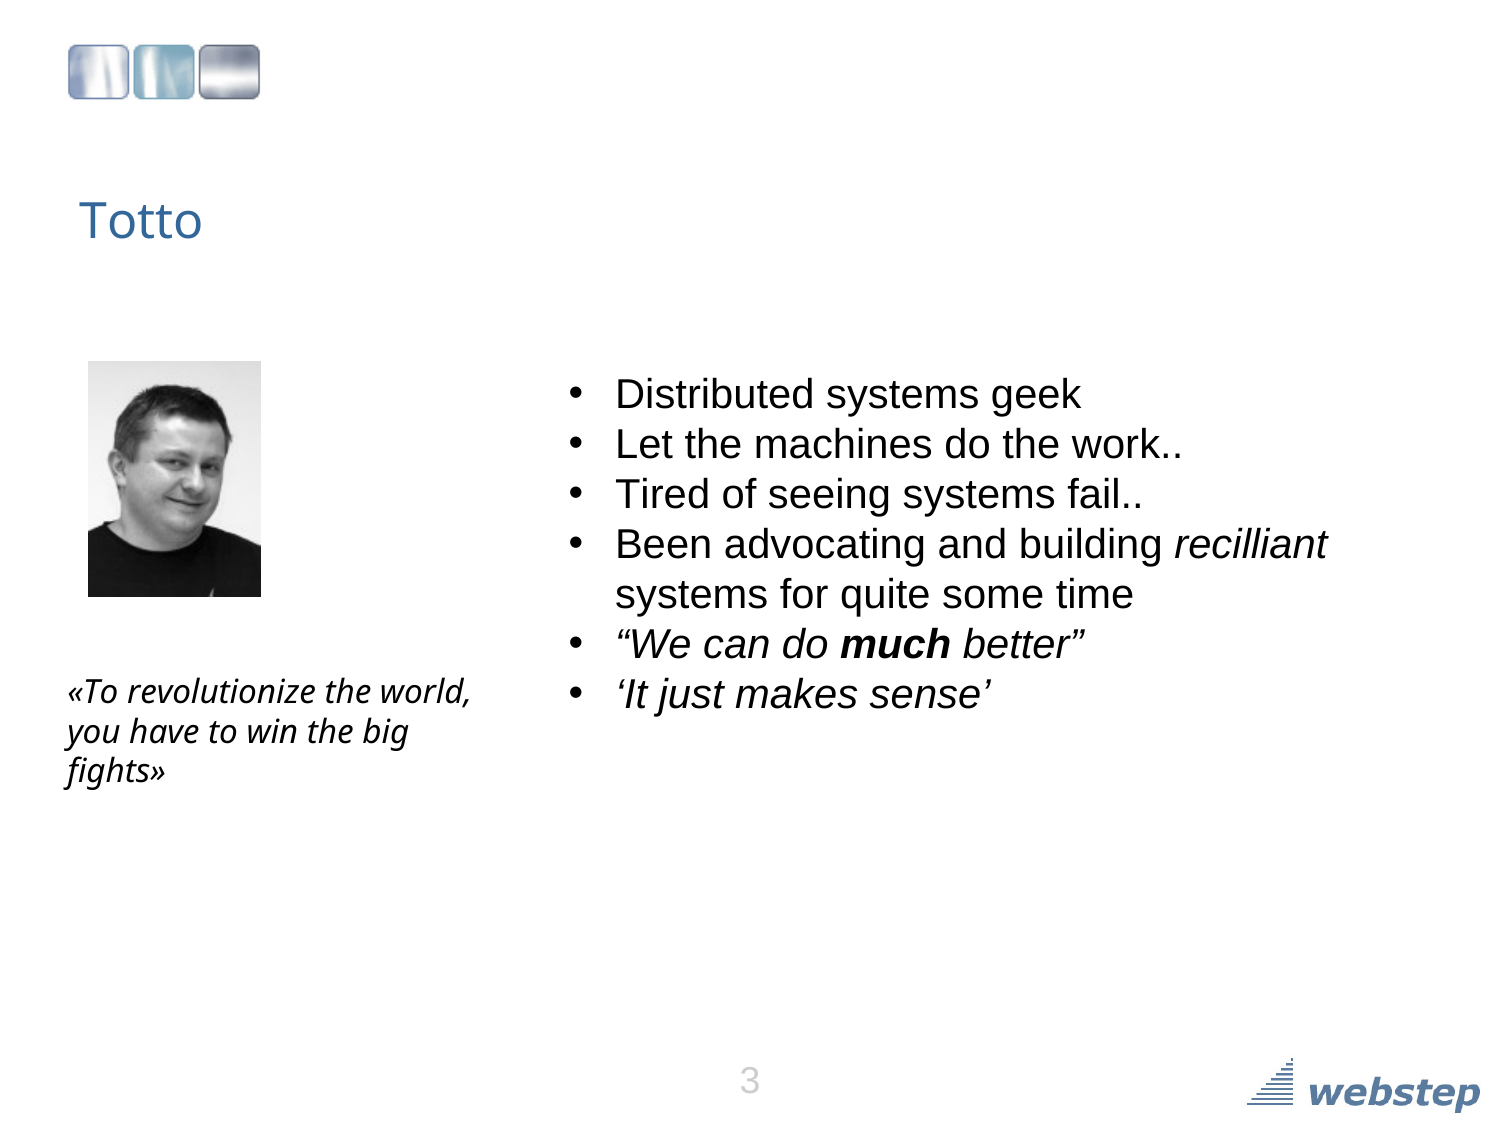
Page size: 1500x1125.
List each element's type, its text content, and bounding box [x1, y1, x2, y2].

text_box Totto [64, 0, 1415, 438]
text_box Distributed systems geek Let the machines do the work.. Tired of seeing systems fail.. Been advocating and building recilliant systems for quite some time “We can do much better” ‘It just makes sense’ [553, 359, 1412, 725]
picture [88, 361, 261, 597]
text_box «To revolutionize the world, you have to win the big fights» [52, 661, 516, 1125]
picture [1234, 1047, 1495, 1118]
text_box <number> [719, 1047, 781, 1107]
